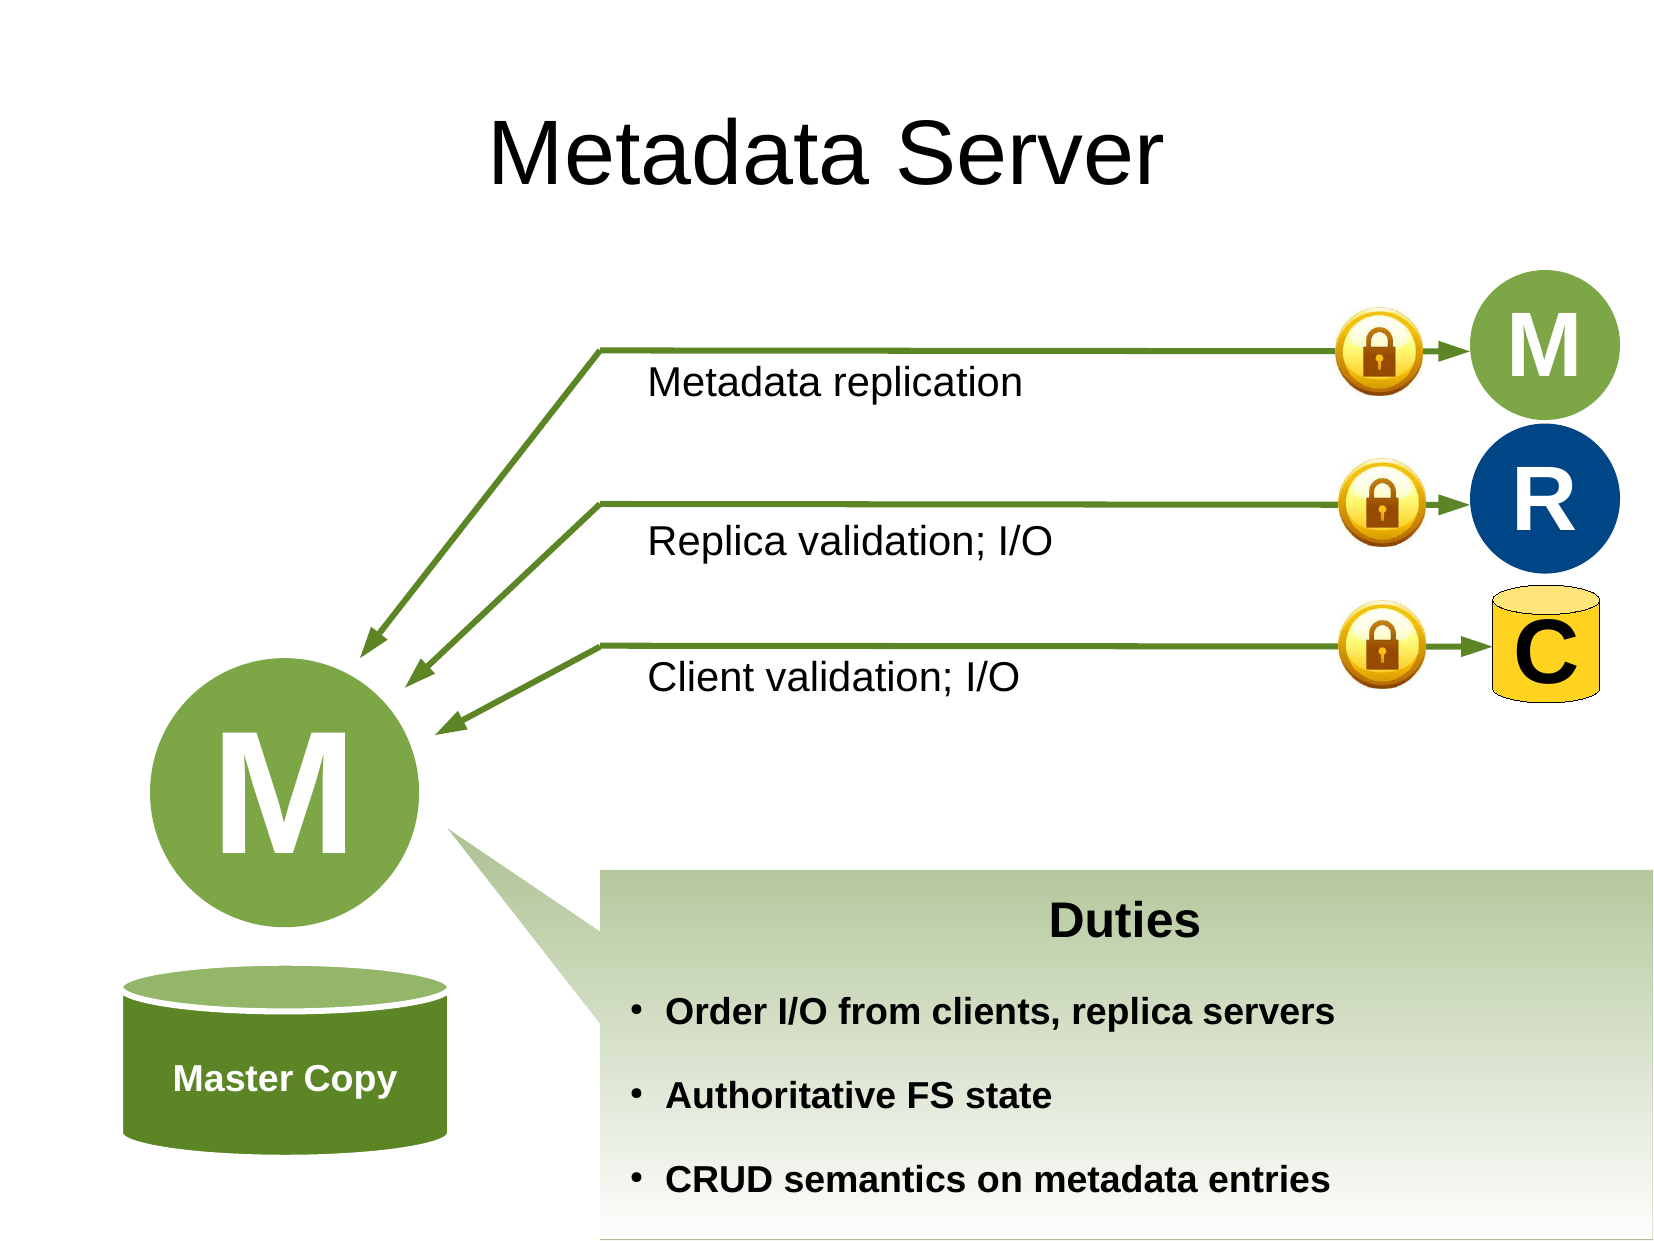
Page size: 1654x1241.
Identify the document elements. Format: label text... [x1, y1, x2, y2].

picture [1335, 307, 1423, 396]
text_box [447, 828, 1654, 1241]
text_box Metadata replication [597, 350, 1441, 413]
text_box Master Copy [135, 1050, 436, 1107]
text_box Republish /foo/bar [120, 962, 451, 1012]
text_box C [1492, 601, 1600, 703]
text_box [120, 988, 451, 1158]
title Metadata Server [82, 49, 1571, 257]
picture [1338, 600, 1426, 689]
text_box Bandwidth (MB/s) [1492, 585, 1600, 615]
text_box M [150, 658, 420, 928]
text_box R [1470, 423, 1621, 574]
text_box Client validation; I/O [597, 646, 1441, 708]
picture [1338, 458, 1426, 547]
text_box Replica validation; I/O [597, 510, 1441, 572]
text_box M [1470, 270, 1621, 421]
text_box Duties Order I/O from clients, replica servers Authoritative FS state CRUD semantics on metadata entries [615, 885, 1636, 1208]
